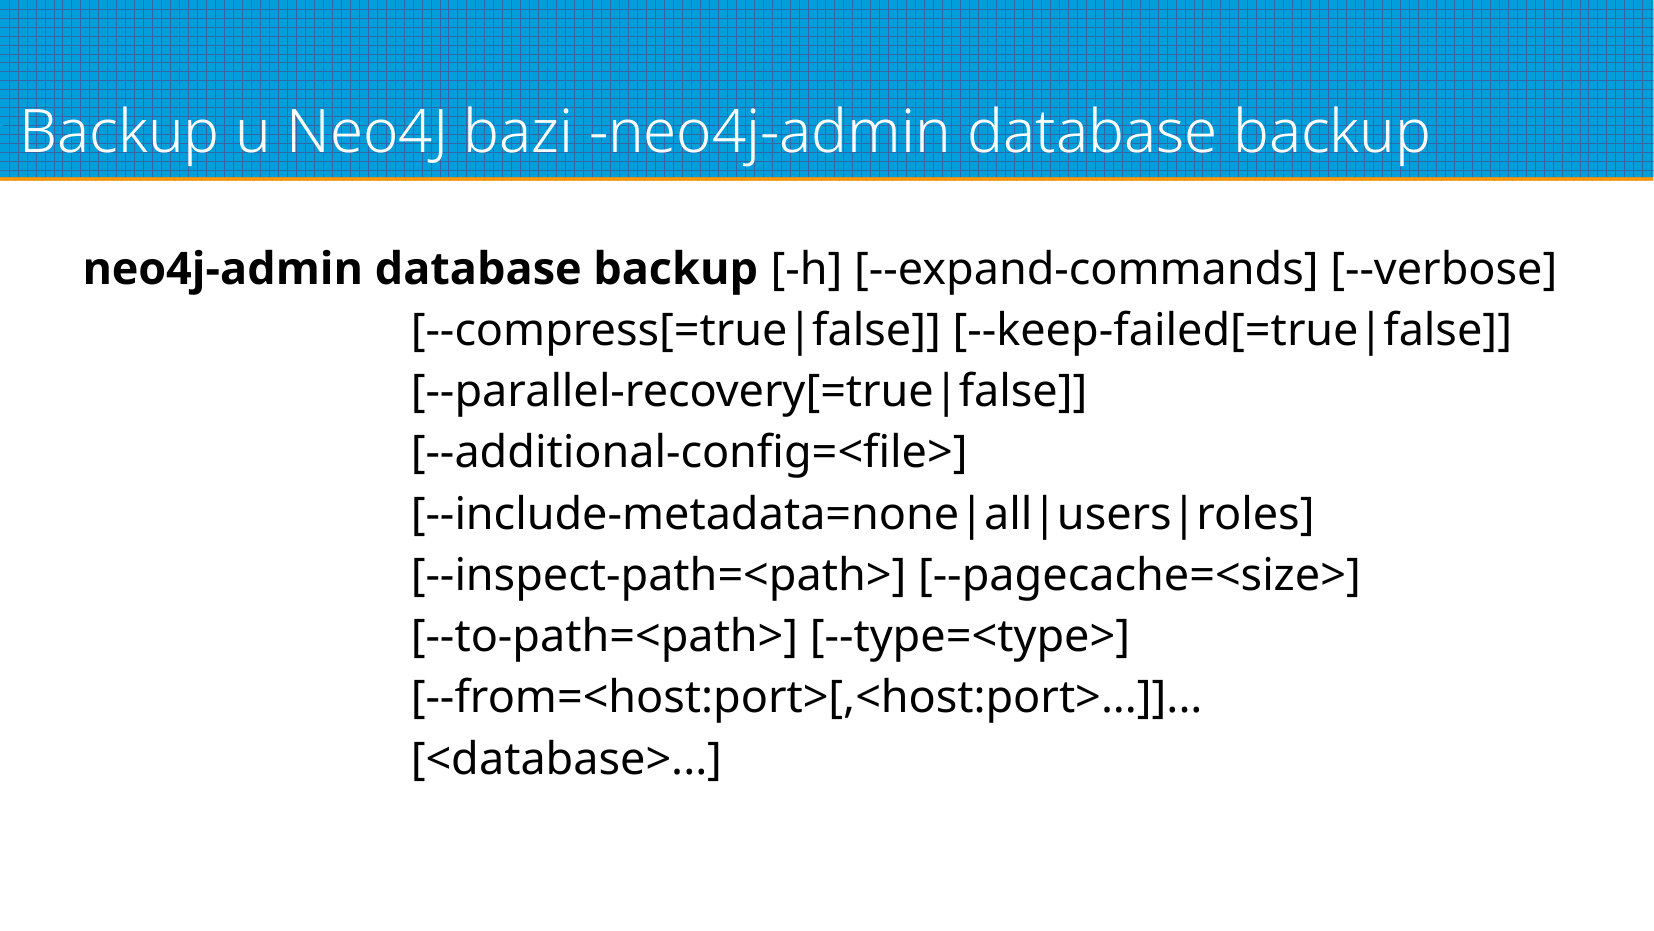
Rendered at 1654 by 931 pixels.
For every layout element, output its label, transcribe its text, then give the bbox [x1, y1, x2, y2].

title Backup u Neo4J bazi -neo4j-admin database backup [0, 14, 1463, 171]
list neo4j-admin database backup [-h] [--expand-commands] [--verbose] [--compress[=true|false]] [--keep-failed[=true|false]] [--parallel-recovery[=true|false]] [--additional-config=<file>] [--include-metadata=none|all|users|roles] [--inspect-path=<path>] [--pagecache=<size>] [--to-path=<path>] [--type=<type>] [--from=<host:port>[,<host:port>...]]... [<database>...] [82, 236, 1563, 811]
